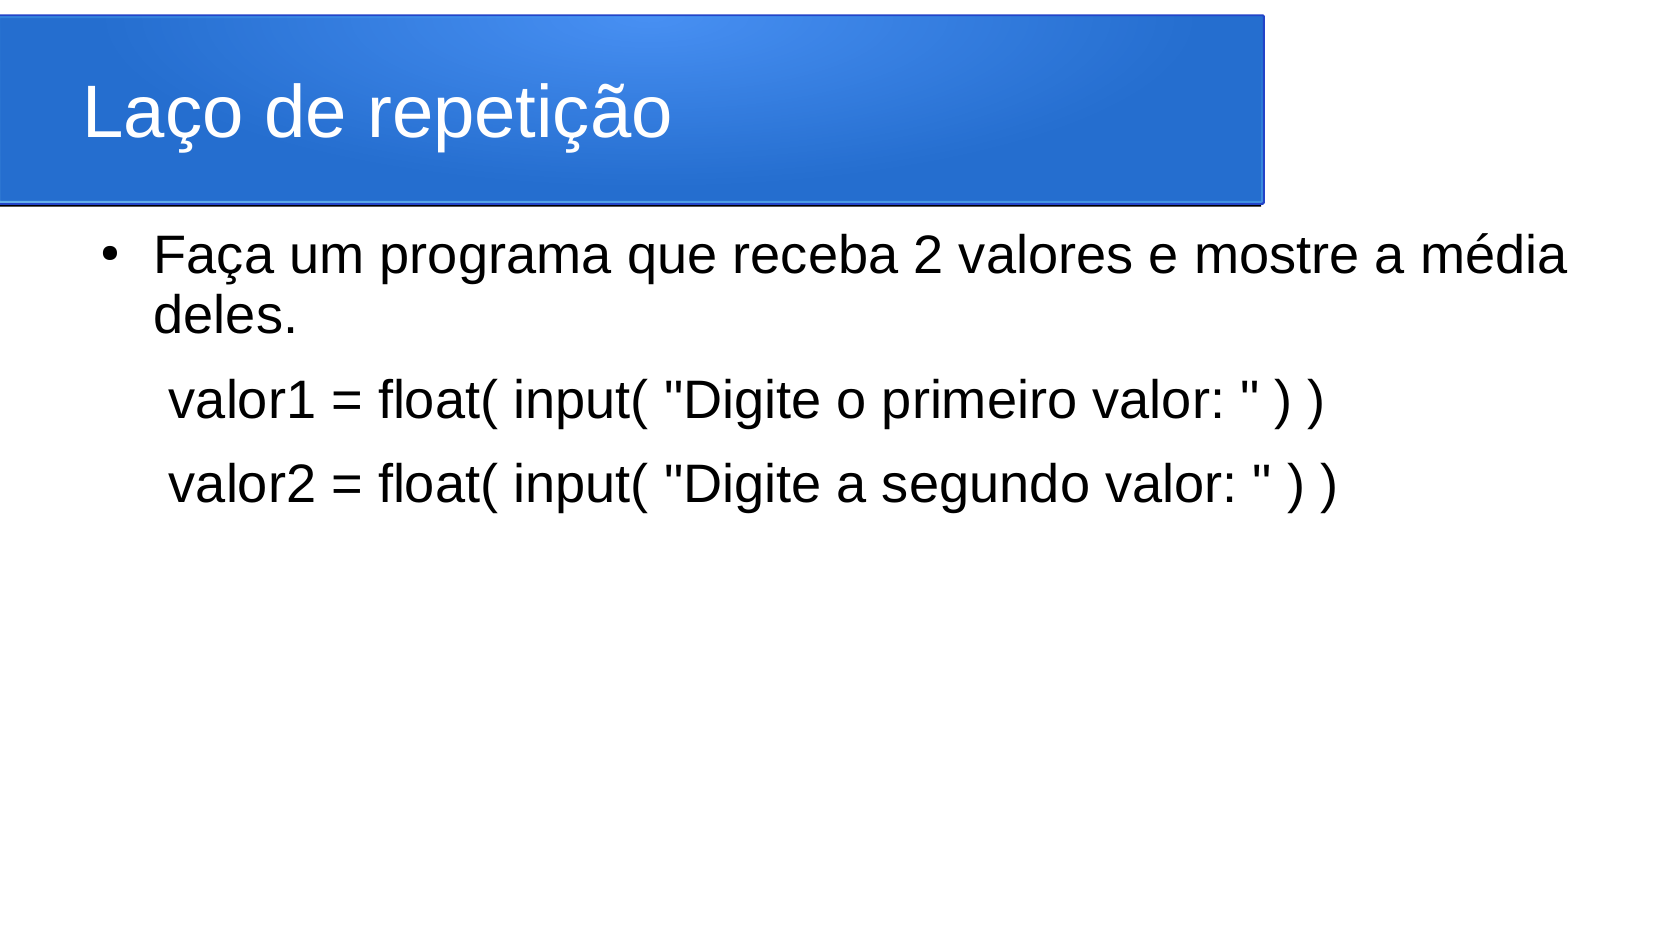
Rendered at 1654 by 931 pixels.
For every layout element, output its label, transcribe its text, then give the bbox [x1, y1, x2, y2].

title Laço de repetição [82, 35, 1235, 189]
list Faça um programa que receba 2 valores e mostre a média deles. valor1 = float( input( "Digite o primeiro valor: " ) ) valor2 = float( input( "Digite a segundo valor: " ) ) [82, 224, 1571, 764]
